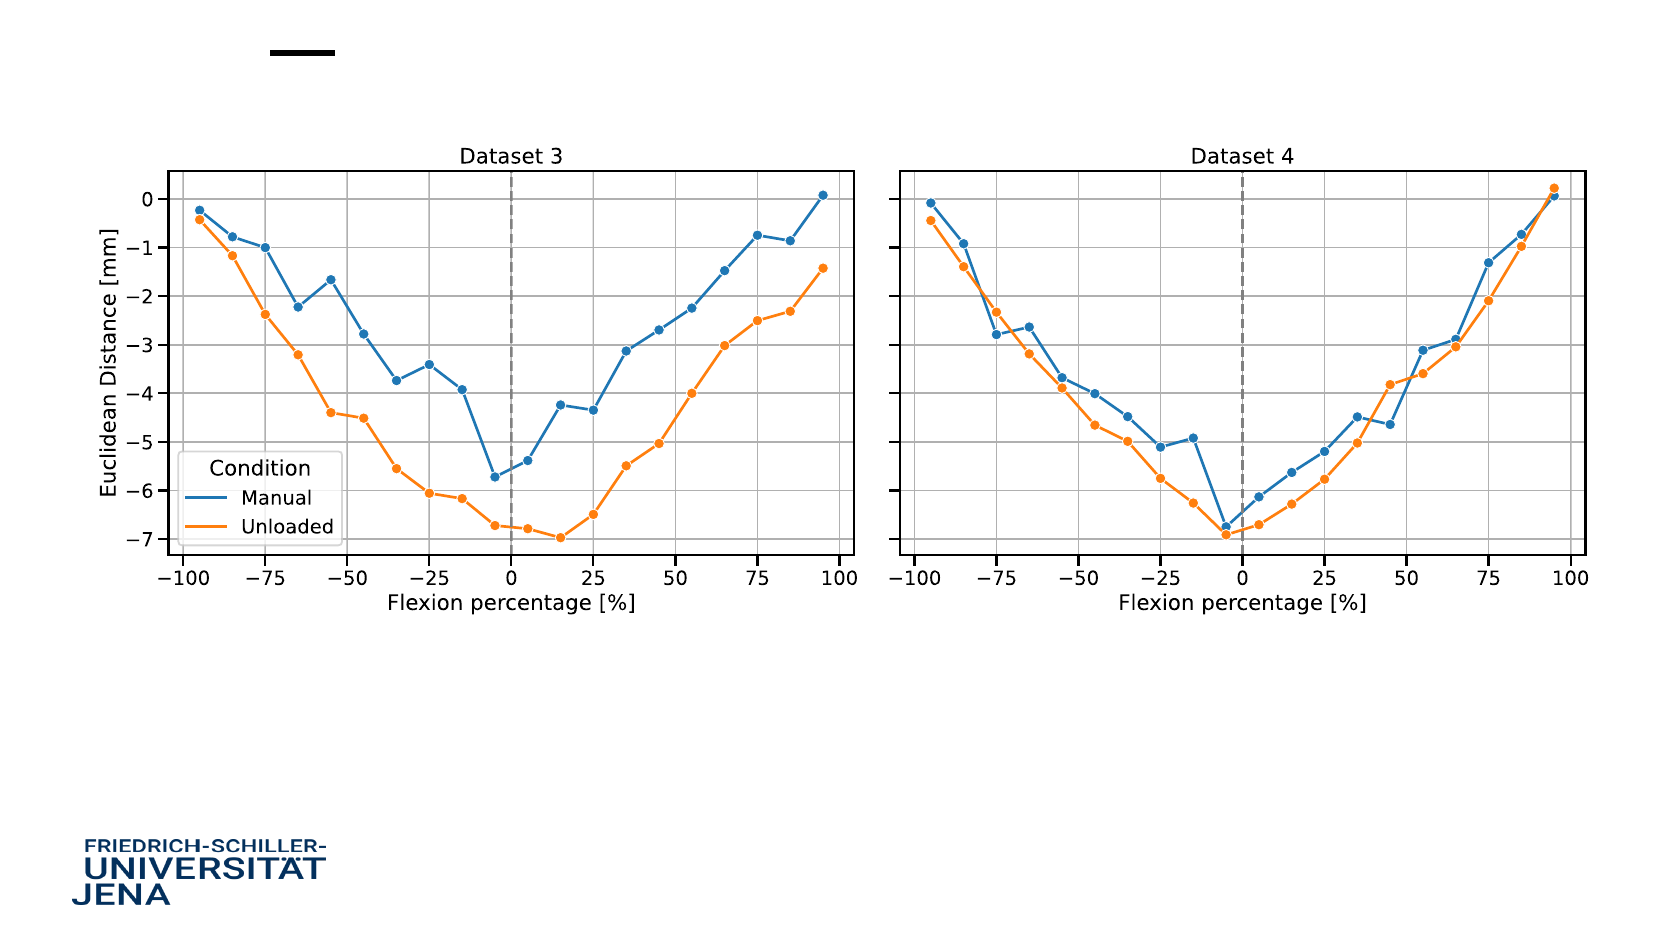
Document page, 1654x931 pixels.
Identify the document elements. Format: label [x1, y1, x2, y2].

picture [72, 839, 326, 905]
picture [75, 123, 1616, 638]
